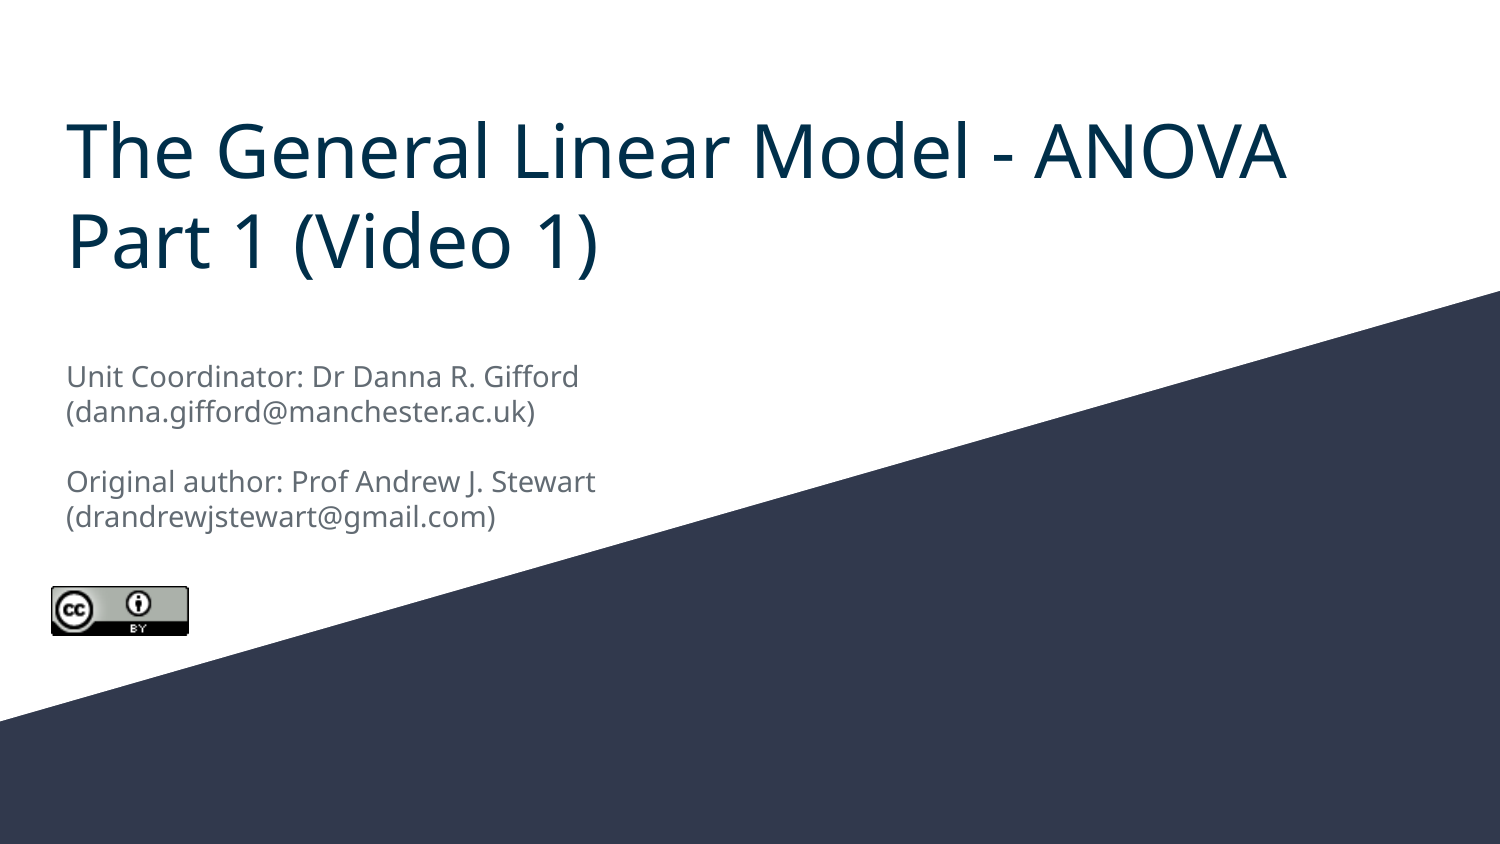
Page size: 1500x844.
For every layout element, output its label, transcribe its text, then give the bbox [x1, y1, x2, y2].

picture [51, 586, 189, 636]
subtitle Unit Coordinator: Dr Danna R. Gifford (danna.gifford@manchester.ac.uk) Original author: Prof Andrew J. Stewart (drandrewjstewart@gmail.com) [51, 308, 748, 430]
title The General Linear Model - ANOVA Part 1 (Video 1) [51, 88, 1449, 299]
